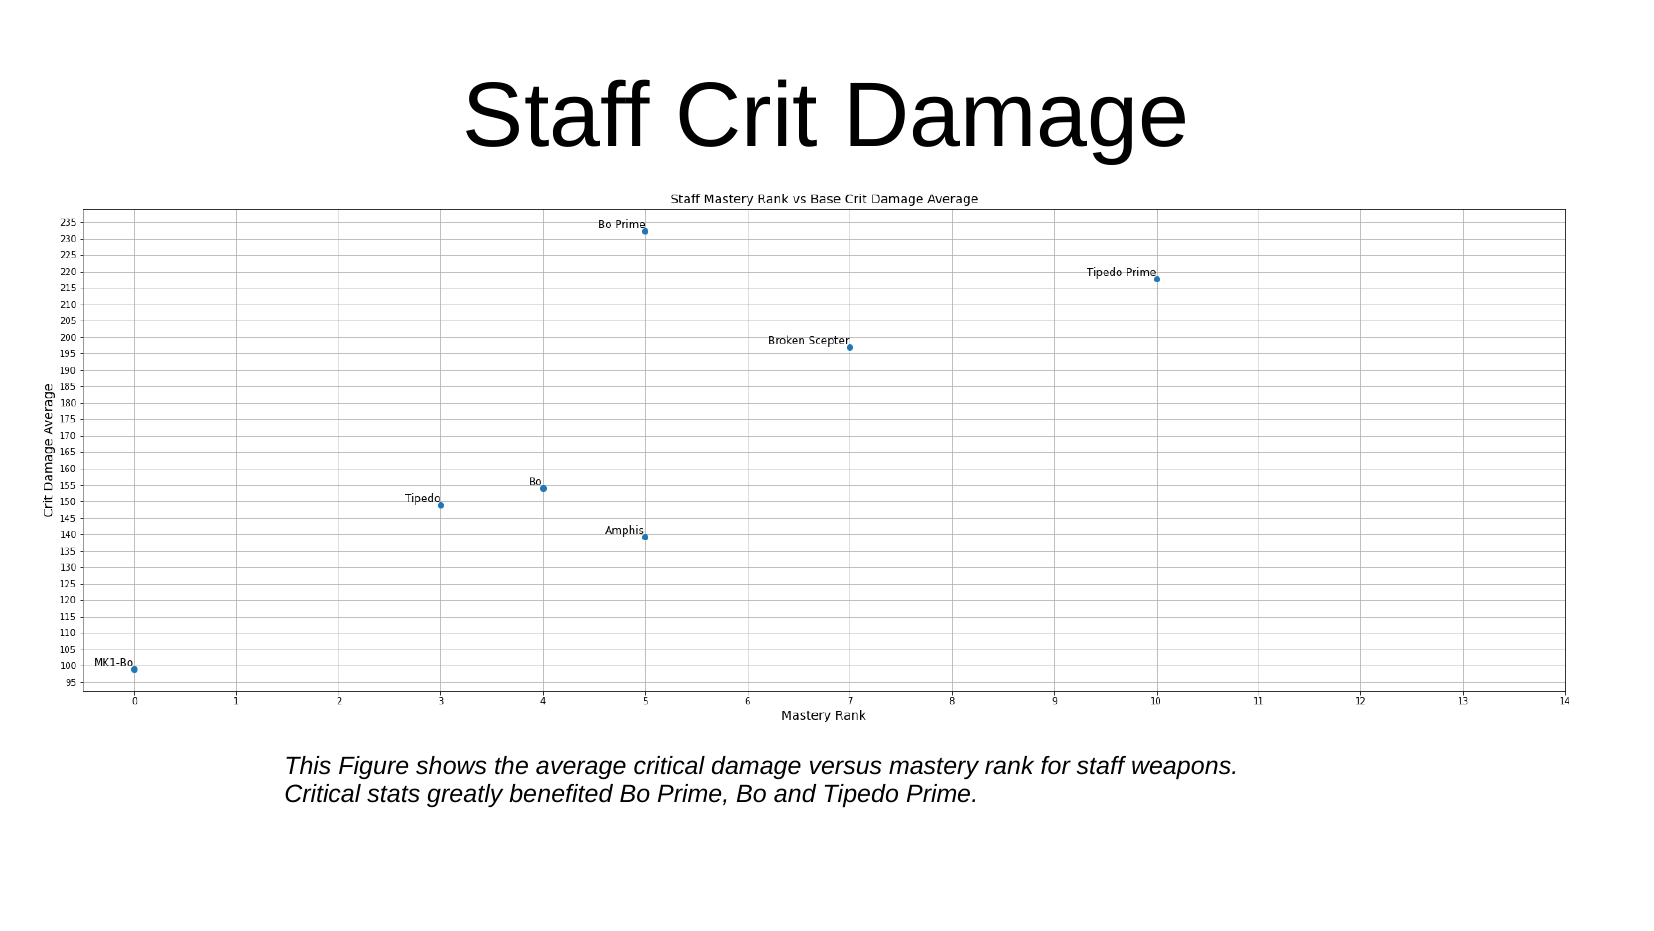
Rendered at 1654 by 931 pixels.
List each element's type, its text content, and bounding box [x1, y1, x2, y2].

title Staff Crit Damage [82, 37, 1571, 187]
picture [37, 187, 1576, 728]
text_box This Figure shows the average critical damage versus mastery rank for staff weapons. Critical stats greatly benefited Bo Prime, Bo and Tipedo Prime. [269, 744, 1276, 826]
